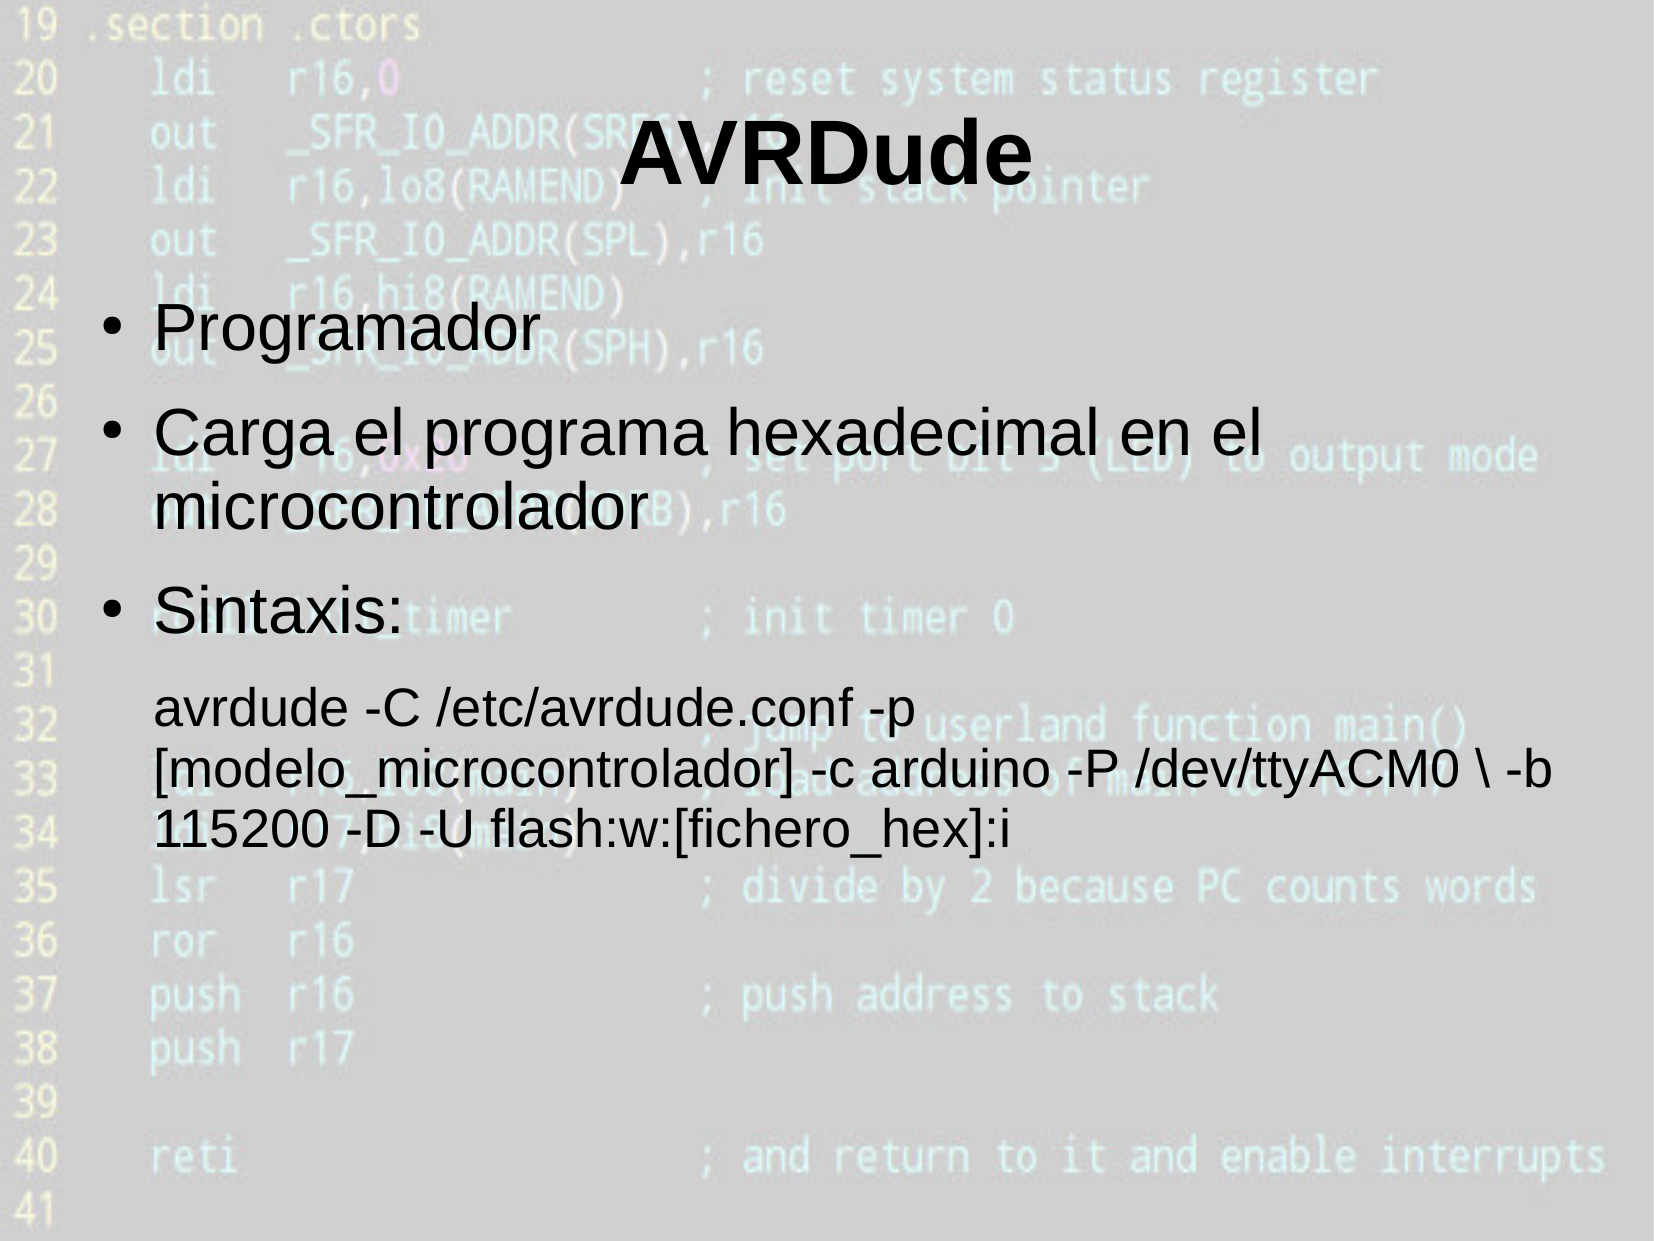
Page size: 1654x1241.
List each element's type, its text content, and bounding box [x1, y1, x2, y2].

picture [0, 0, 1654, 1241]
list Programador Carga el programa hexadecimal en el microcontrolador Sintaxis: avrdude -C /etc/avrdude.conf -p [modelo_microcontrolador] -c arduino -P /dev/ttyACM0 \ -b 115200 -D -U flash:w:[fichero_hex]:i [82, 290, 1571, 1010]
title AVRDude [82, 49, 1571, 257]
